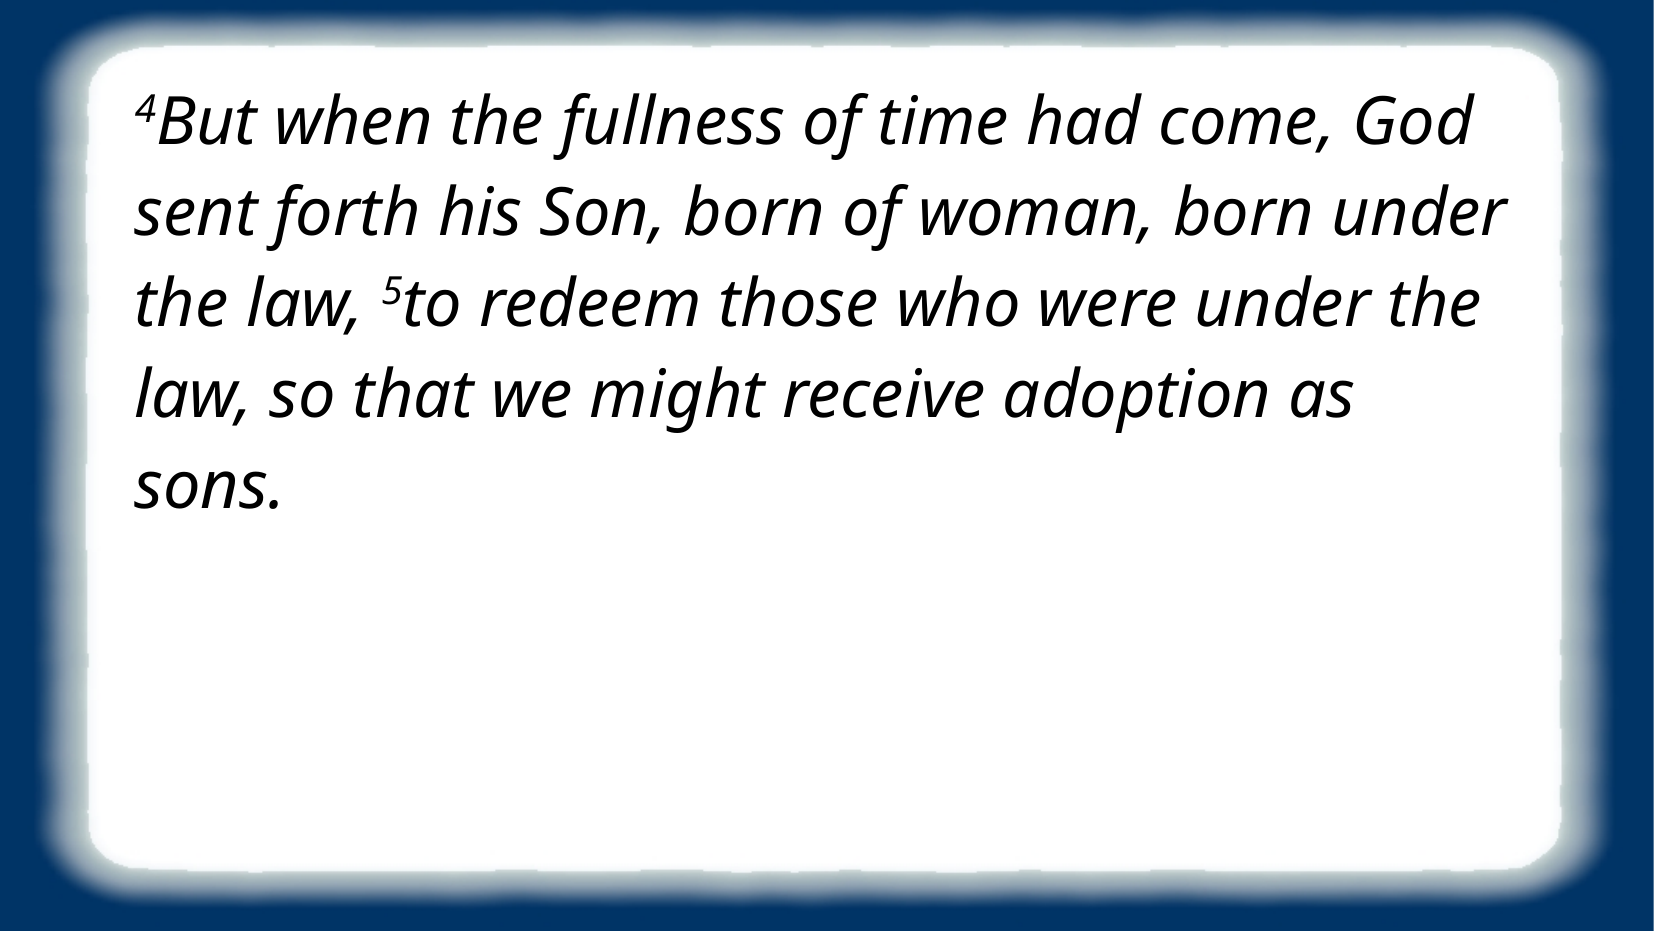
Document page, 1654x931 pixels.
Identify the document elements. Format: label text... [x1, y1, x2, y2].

picture [0, 0, 1654, 931]
text_box 4But when the fullness of time had come, God sent forth his Son, born of woman, born under the law, 5to redeem those who were under the law, so that we might receive adoption as sons. [120, 66, 1531, 526]
